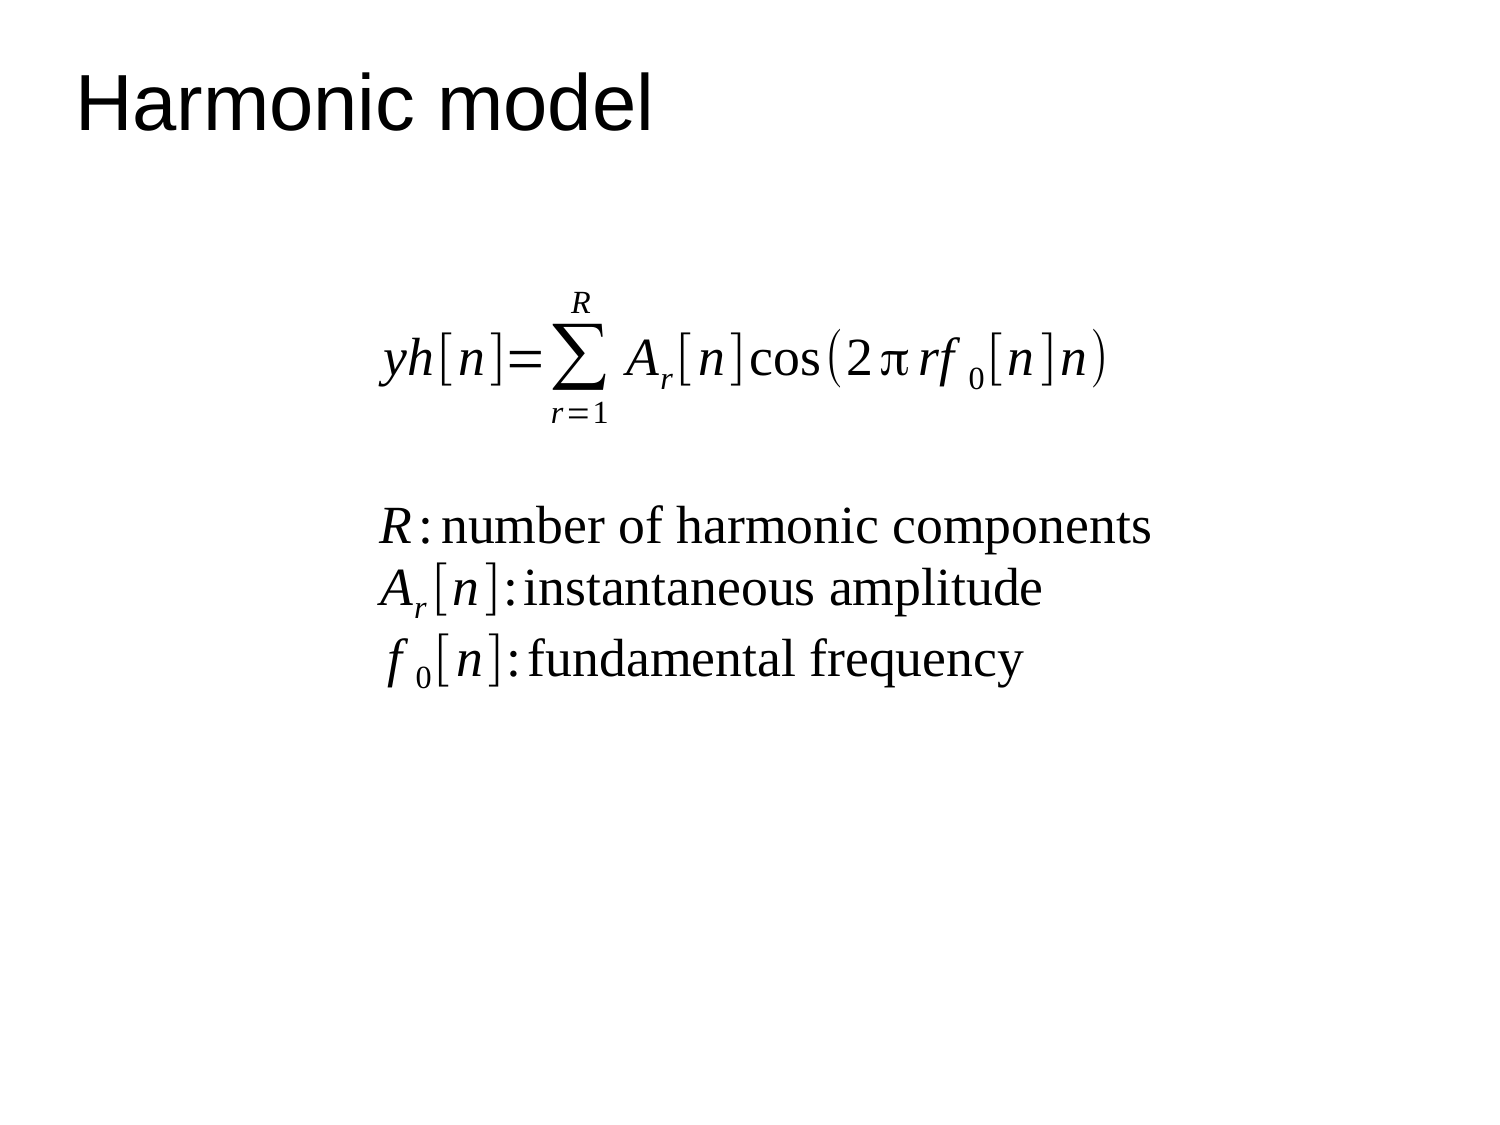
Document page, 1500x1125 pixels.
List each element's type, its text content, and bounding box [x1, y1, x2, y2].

title Harmonic model [75, 9, 1425, 198]
chart [369, 285, 1160, 758]
